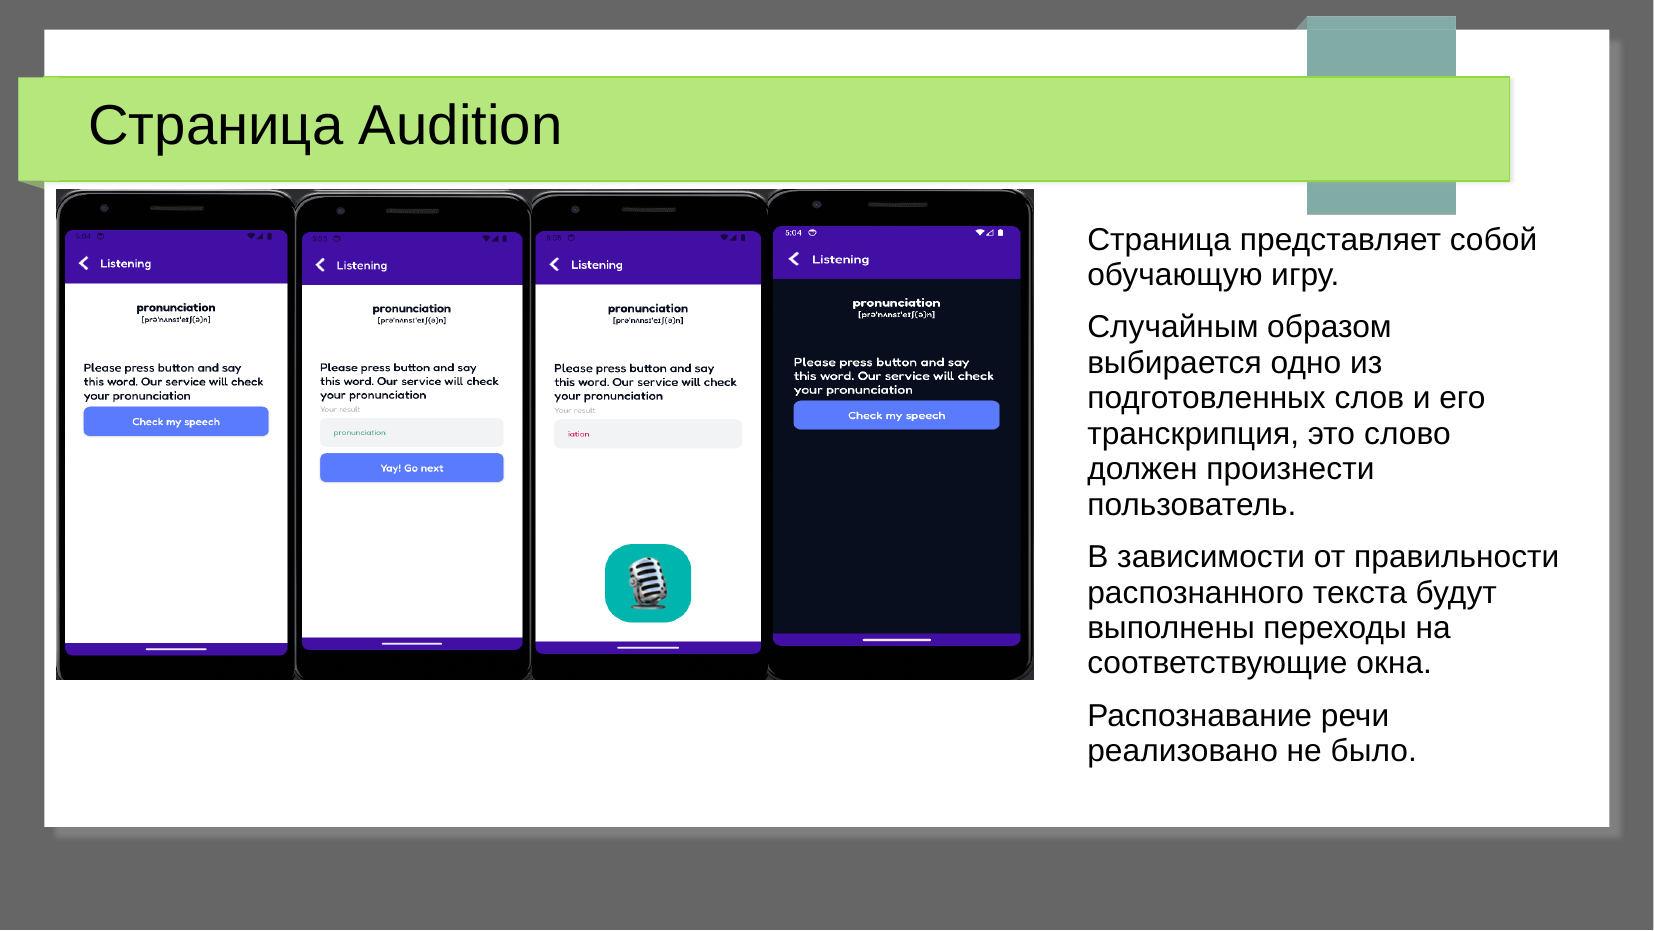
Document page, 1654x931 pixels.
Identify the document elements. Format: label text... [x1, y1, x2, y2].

list Страница представляет собой обучающую игру. Случайным образом выбирается одно из подготовленных слов и его транскрипция, это слово должен произнести пользователь. В зависимости от правильности распознанного текста будут выполнены переходы на соответствующие окна. Распознавание речи реализовано не было. [1033, 221, 1566, 813]
picture [56, 189, 1034, 680]
title Страница Audition [88, 73, 1506, 178]
